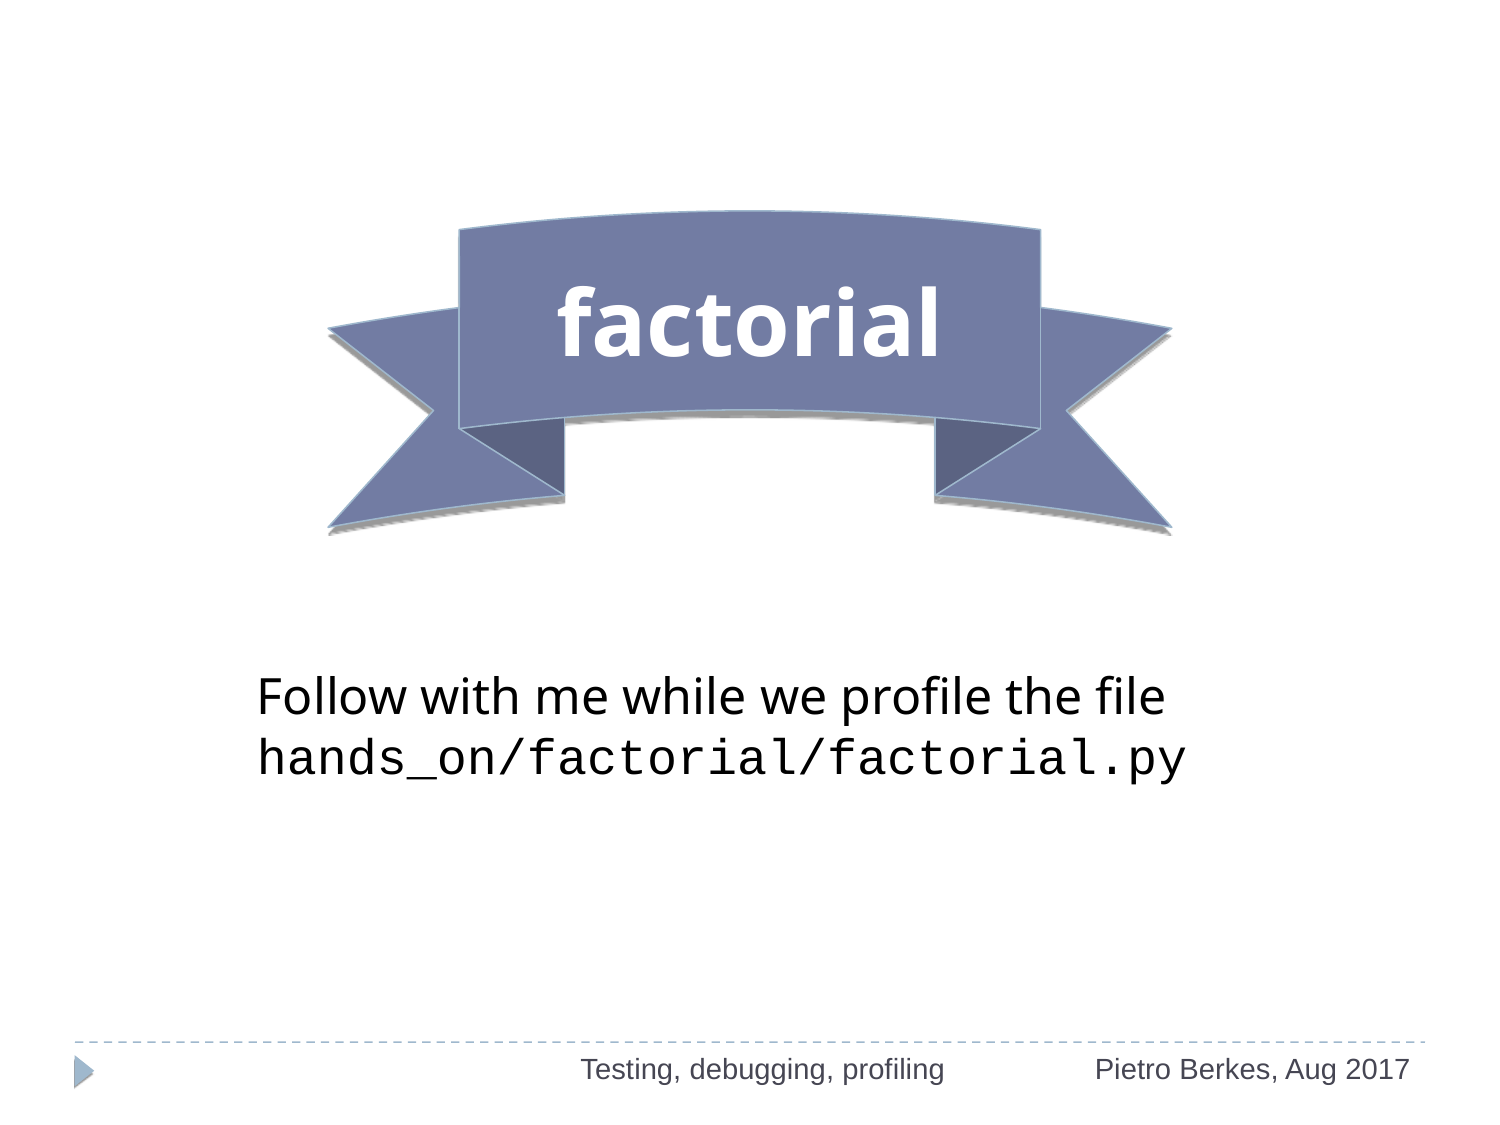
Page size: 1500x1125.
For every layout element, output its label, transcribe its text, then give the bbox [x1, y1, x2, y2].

footer Testing, debugging, profiling [475, 1042, 1051, 1103]
slide_number Pietro Berkes, Aug 2017 [1051, 1042, 1426, 1103]
text_box factorial [328, 210, 1172, 528]
text_box Follow with me while we profile the file hands_on/factorial/factorial.py [242, 656, 1326, 792]
